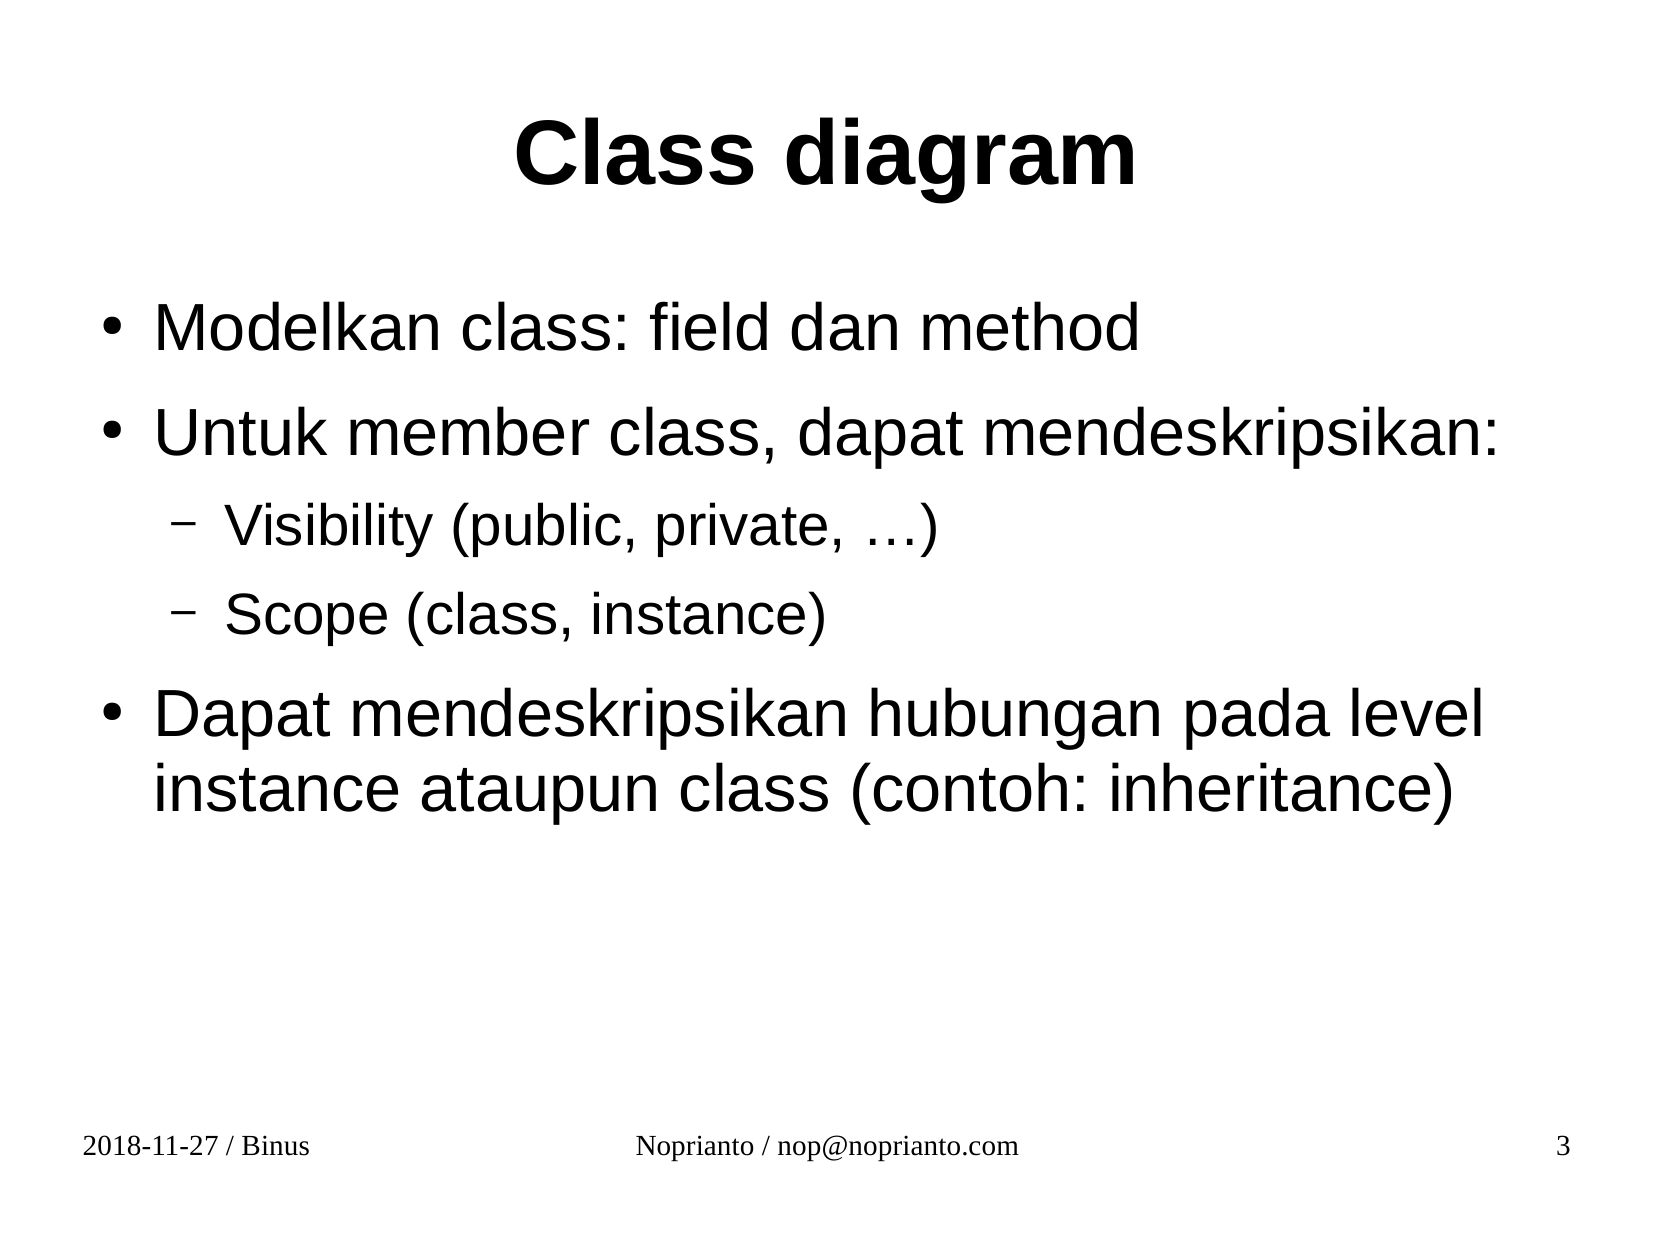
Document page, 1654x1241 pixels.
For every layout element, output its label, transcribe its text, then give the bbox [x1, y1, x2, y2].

list Modelkan class: field dan method Untuk member class, dapat mendeskripsikan: Visibility (public, private, …) Scope (class, instance) Dapat mendeskripsikan hubungan pada level instance ataupun class (contoh: inheritance) [82, 290, 1571, 1010]
title Class diagram [82, 49, 1571, 257]
